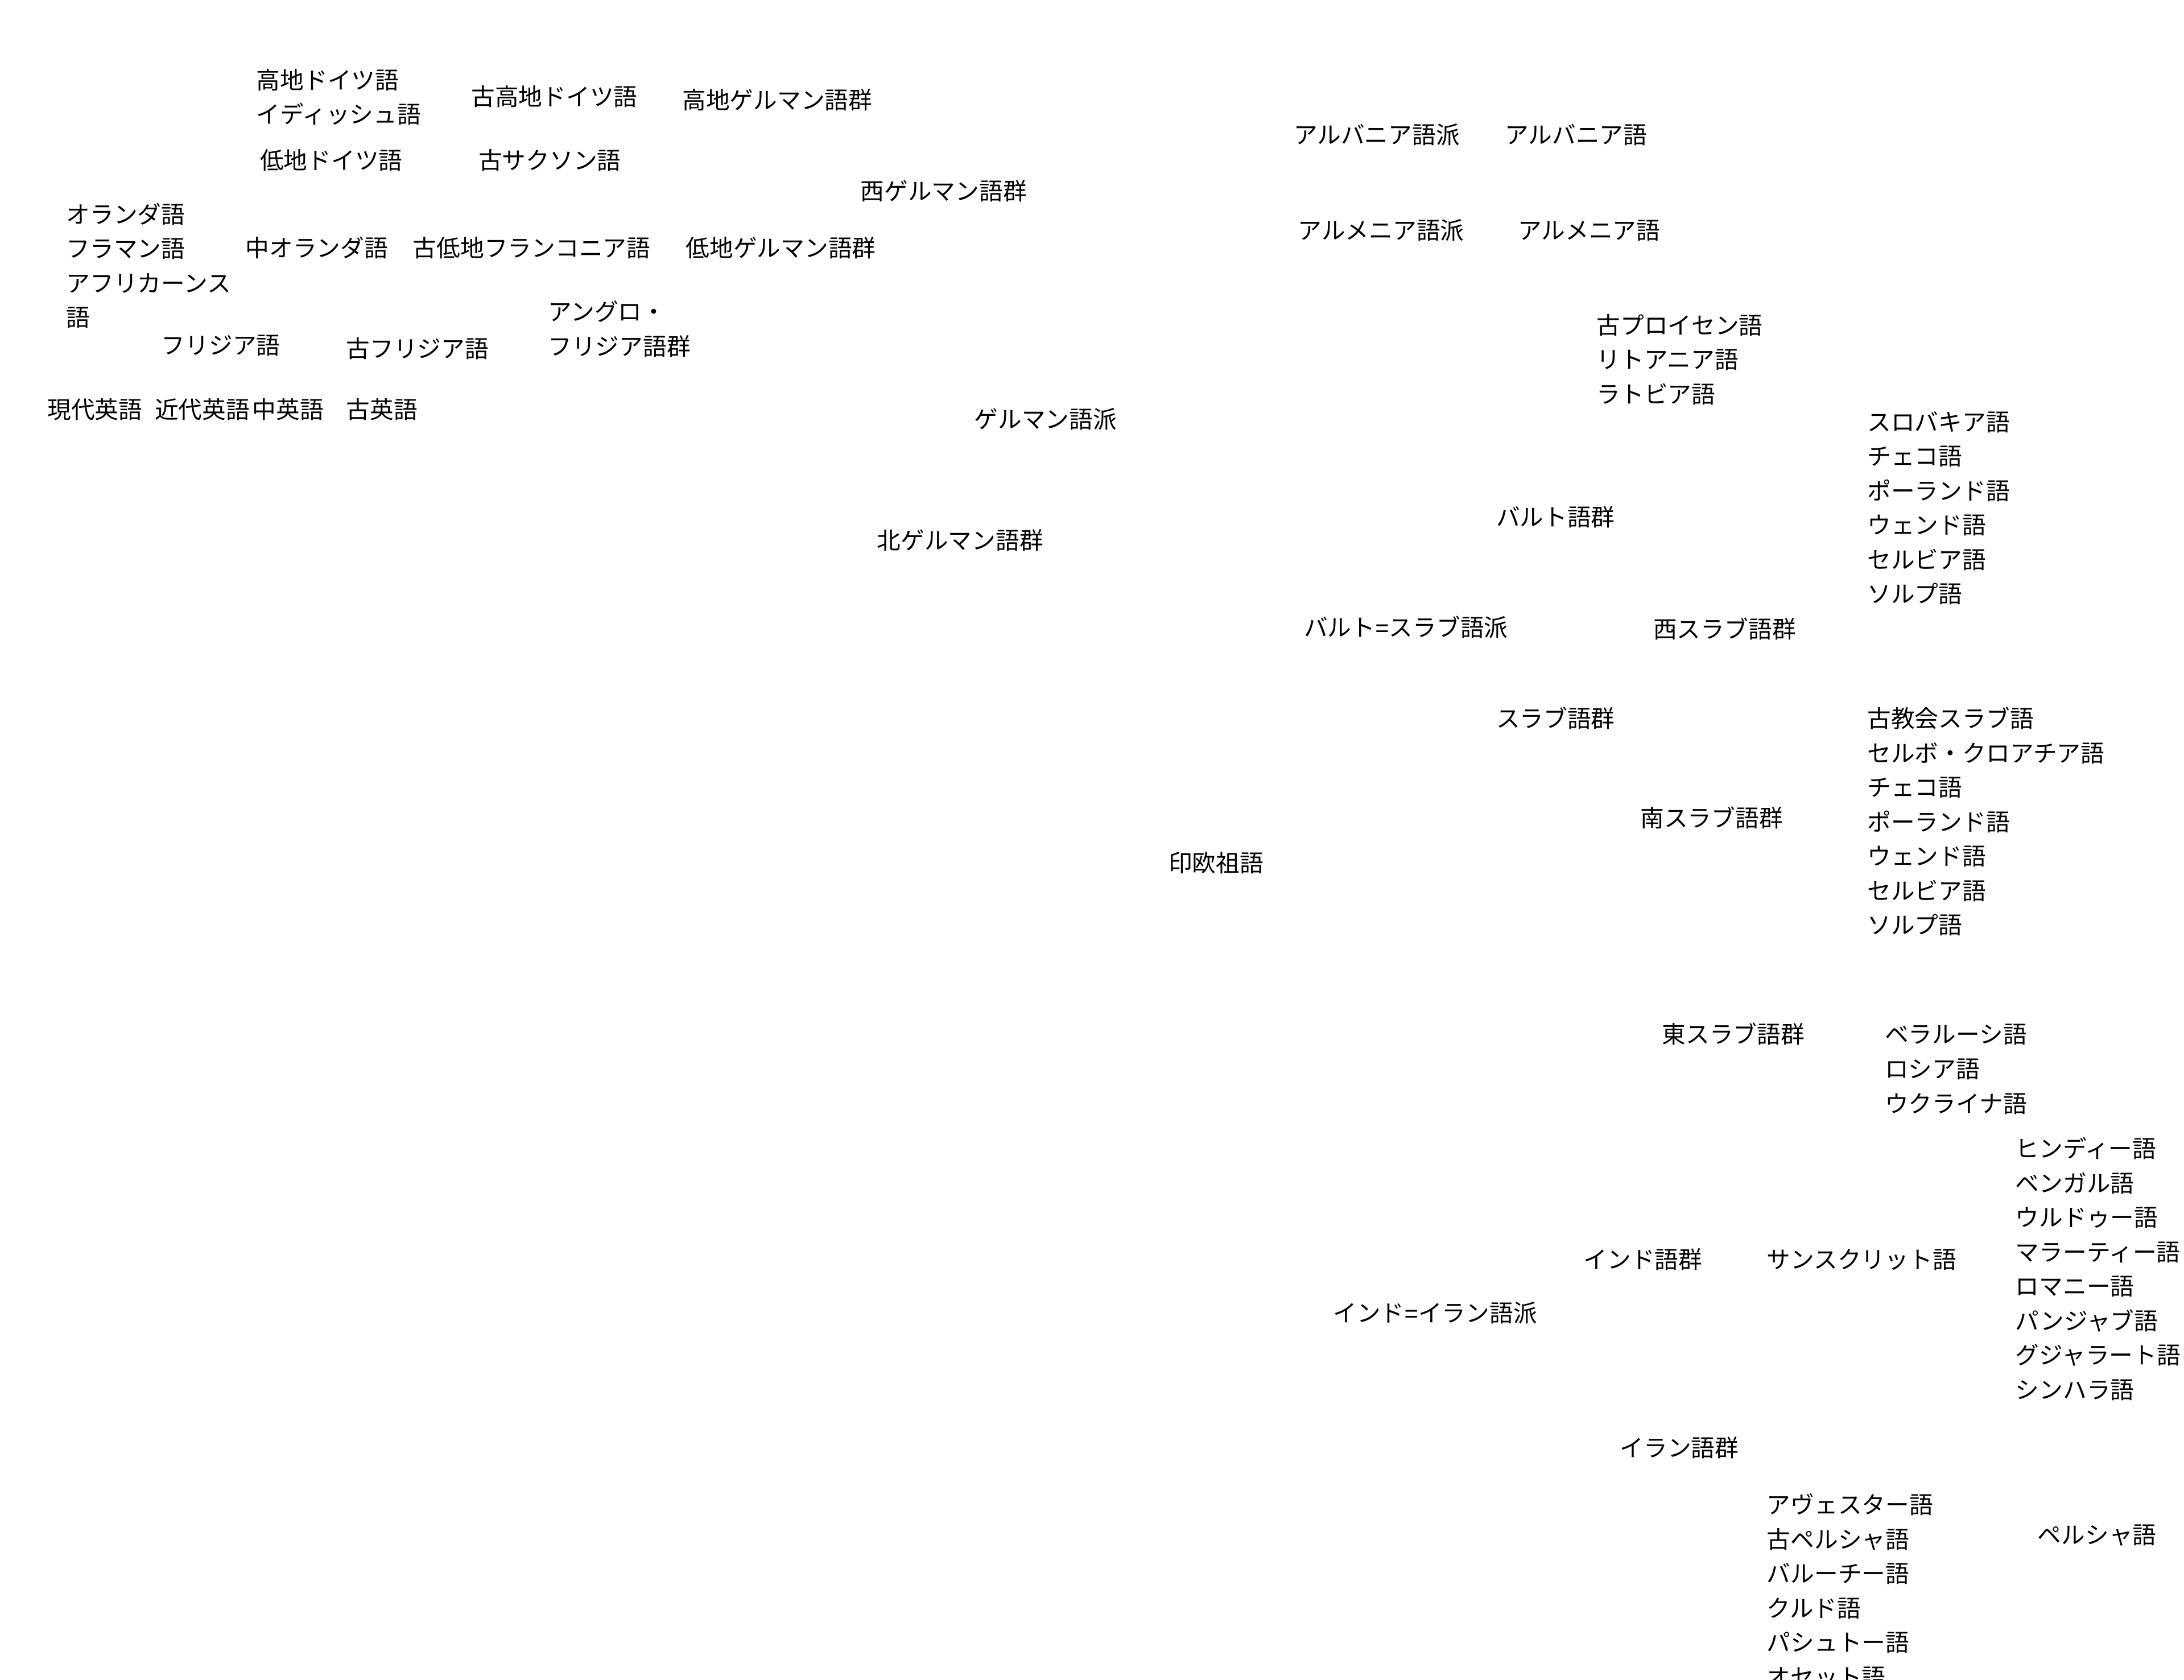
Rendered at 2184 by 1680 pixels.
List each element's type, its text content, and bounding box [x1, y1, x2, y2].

text_box アヴェスター語 古ペルシャ語 バルーチー語 クルド語 パシュトー語 オセット語 [1758, 1481, 2047, 1671]
text_box スロバキア語 チェコ語 ポーランド語 ウェンド語 セルビア語 ソルプ語 [1859, 399, 2073, 598]
text_box 古教会スラブ語 セルボ・クロアチア語 チェコ語 ポーランド語 ウェンド語 セルビア語 ソルプ語 [1859, 695, 2184, 934]
text_box 古英語 [356, 386, 520, 427]
text_box インド語群 [1575, 1236, 1758, 1283]
text_box サンスクリット語 [1758, 1236, 2007, 1283]
text_box アルバニア語 [1496, 112, 1741, 189]
text_box 古プロイセン語 リトアニア語 ラトビア語 [1588, 302, 1833, 468]
text_box 低地ドイツ語 [251, 138, 434, 178]
text_box ゲルマン語派 [966, 396, 1145, 437]
text_box ベラルーシ語 ロシア語 ウクライナ語 [1876, 1012, 2091, 1177]
text_box アングロ・ フリジア語群 [539, 288, 712, 358]
text_box ペルシャ語 [2029, 1512, 2184, 1559]
text_box イラン語群 [1611, 1425, 1826, 1472]
text_box スラブ語群 [1488, 696, 1667, 773]
text_box 低地ゲルマン語群 [707, 225, 947, 266]
text_box アルバニア語派 [1285, 112, 1496, 189]
text_box 西スラブ語群 [1645, 606, 1859, 683]
text_box 印欧祖語 [1160, 840, 1332, 917]
text_box 近代英語 [151, 386, 259, 427]
text_box 東スラブ語群 [1653, 1012, 1868, 1089]
text_box 高地ドイツ語 イディッシュ語 [248, 57, 456, 126]
text_box 古フリジア語 [338, 325, 520, 366]
text_box 現代英語 [39, 386, 151, 427]
text_box インド=イラン語派 [1324, 1290, 1648, 1367]
text_box アルメニア語 [1509, 207, 1754, 284]
text_box 西ゲルマン語群 [852, 168, 1071, 209]
text_box オランダ語 フラマン語 アフリカーンス語 [57, 191, 240, 321]
text_box 高地ゲルマン語群 [674, 77, 929, 116]
text_box 古サクソン語 [470, 138, 740, 178]
text_box 南スラブ語群 [1632, 795, 1846, 872]
text_box 古低地フランコニア語 [419, 225, 707, 266]
text_box フリジア語 [153, 322, 336, 363]
text_box 中オランダ語 [240, 225, 419, 266]
text_box バルト=スラブ語派 [1295, 604, 1619, 682]
text_box 中英語 [259, 386, 356, 427]
text_box 古高地ドイツ語 [463, 73, 671, 114]
text_box ヒンディー語 ベンガル語 ウルドゥー語 マラーティー語 ロマニー語 パンジャブ語 グジャラート語 シンハラ語 [2007, 1125, 2184, 1376]
text_box アルメニア語派 [1290, 207, 1509, 284]
text_box バルト語群 [1488, 494, 1667, 571]
text_box 北ゲルマン語群 [868, 517, 1075, 558]
